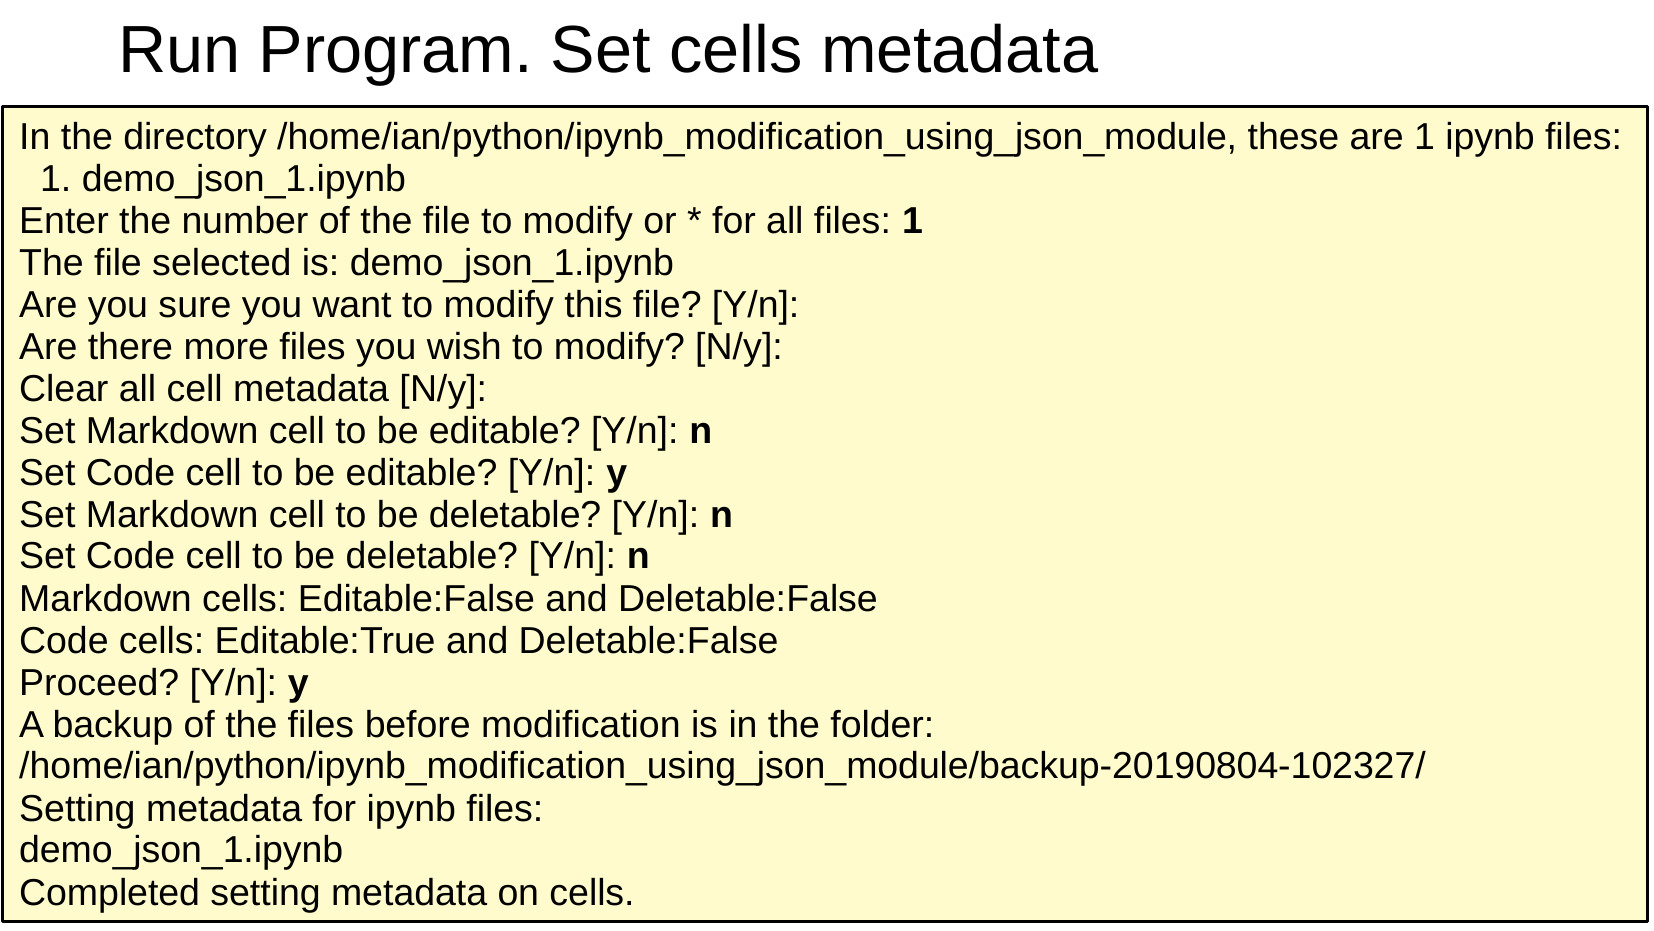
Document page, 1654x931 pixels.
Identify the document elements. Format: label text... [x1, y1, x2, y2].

text_box In the directory /home/ian/python/ipynb_modification_using_json_module, these are 1 ipynb files: 1. demo_json_1.ipynb Enter the number of the file to modify or * for all files: 1 The file selected is: demo_json_1.ipynb Are you sure you want to modify this file? [Y/n]: Are there more files you wish to modify? [N/y]: Clear all cell metadata [N/y]: Set Markdown cell to be editable? [Y/n]: n Set Code cell to be editable? [Y/n]: y Set Markdown cell to be deletable? [Y/n]: n Set Code cell to be deletable? [Y/n]: n Markdown cells: Editable:False and Deletable:False Code cells: Editable:True and Deletable:False Proceed? [Y/n]: y A backup of the files before modification is in the folder: /home/ian/python/ipynb_modification_using_json_module/backup-20190804-102327/ Setting metadata for ipynb files: demo_json_1.ipynb Completed setting metadata on cells. [2, 106, 1648, 922]
text_box Run Program. Set cells metadata [82, 5, 1571, 95]
